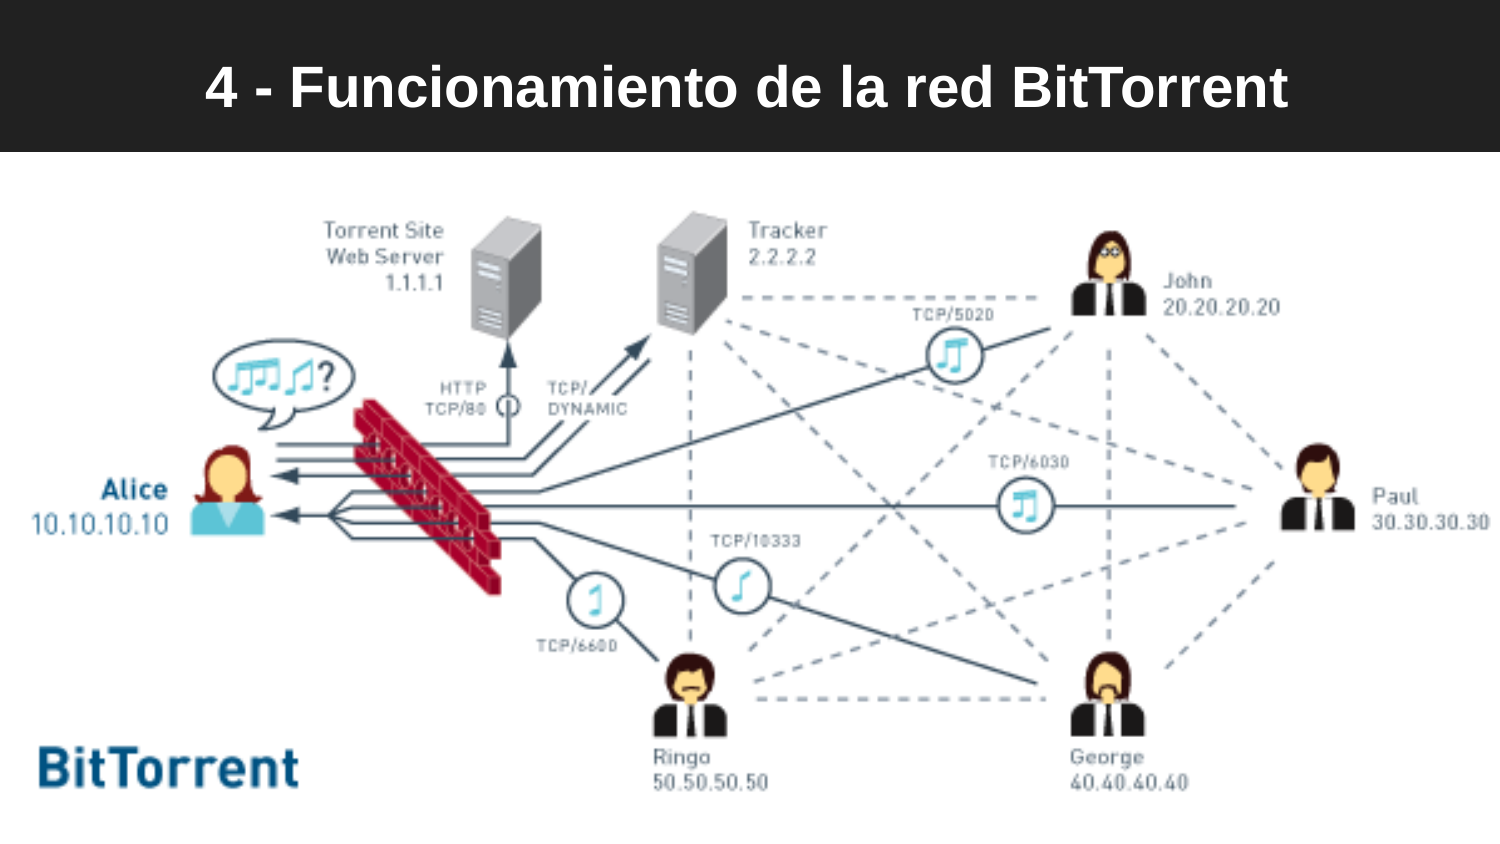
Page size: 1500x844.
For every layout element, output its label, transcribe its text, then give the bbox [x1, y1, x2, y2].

picture [0, 152, 1500, 844]
title 4 - Funcionamiento de la red BitTorrent [48, 33, 1447, 128]
